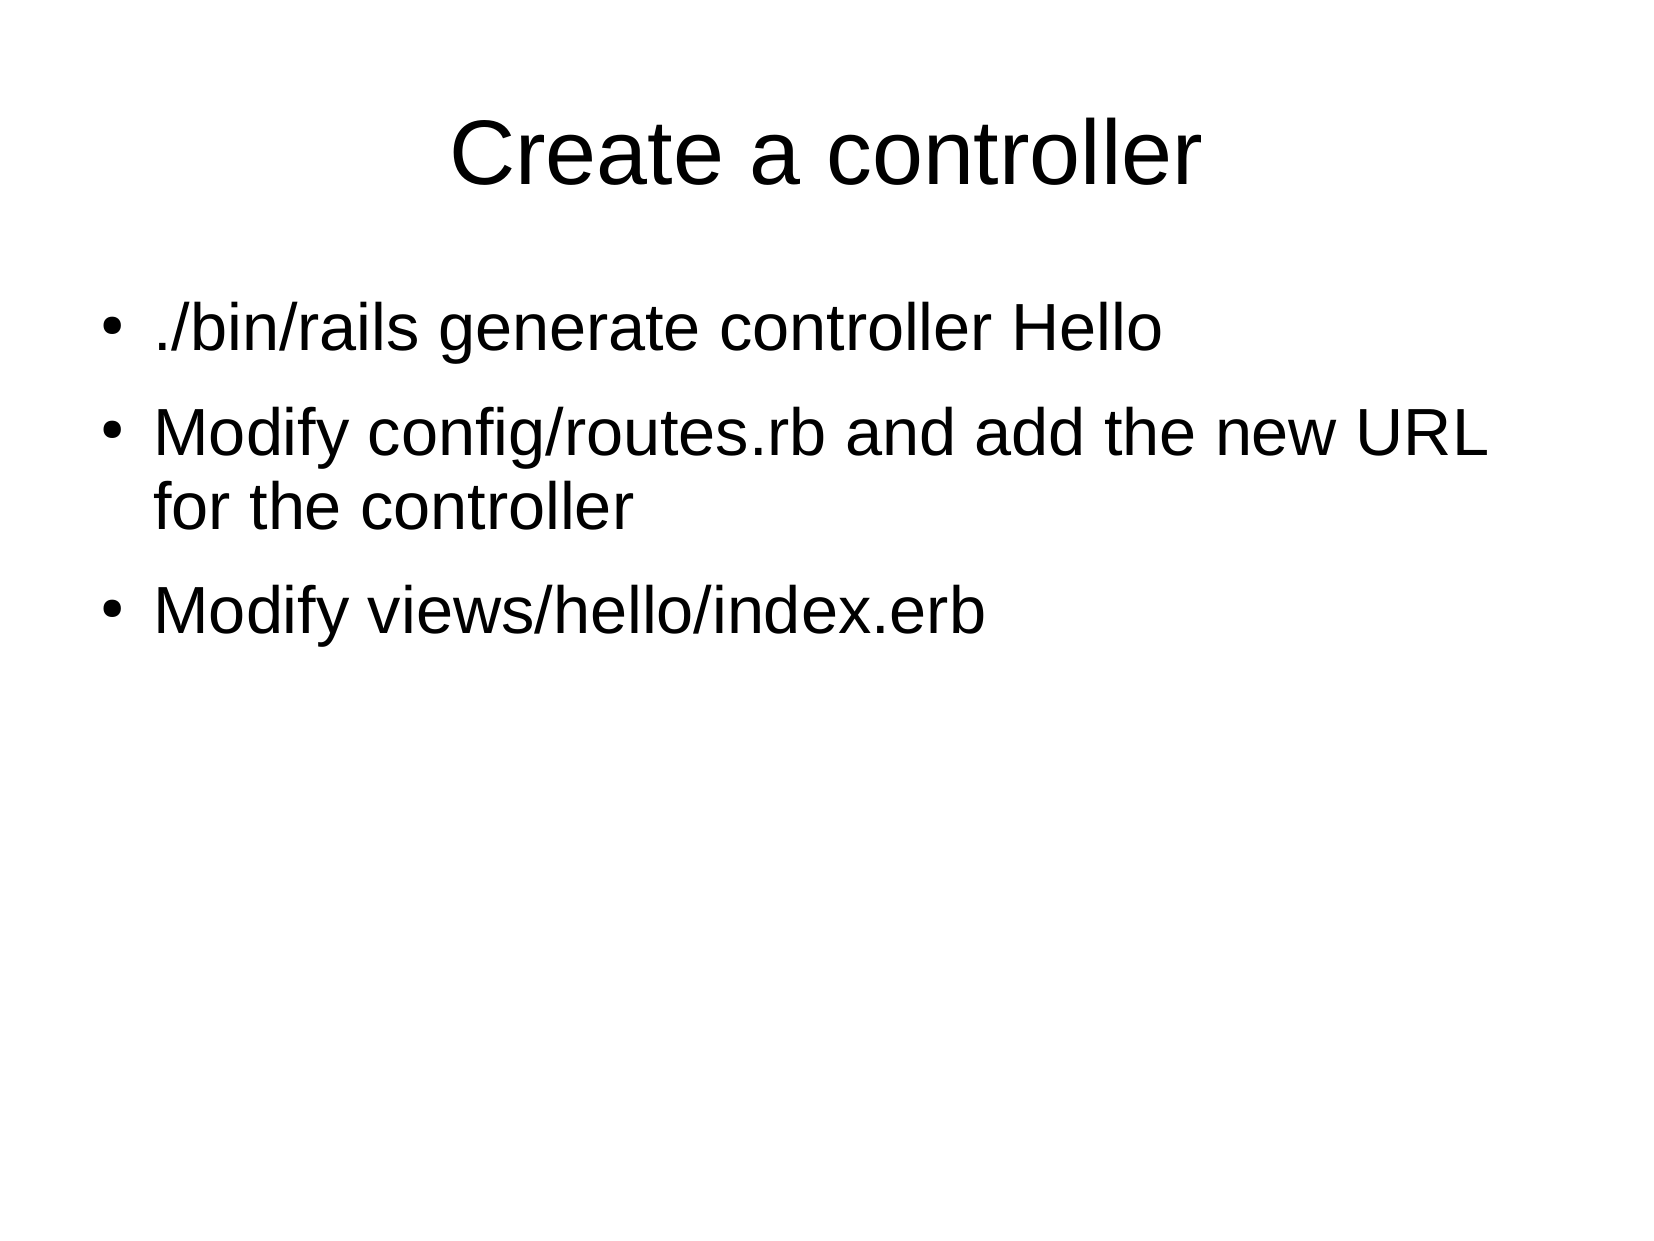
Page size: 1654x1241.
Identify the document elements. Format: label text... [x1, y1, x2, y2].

list ./bin/rails generate controller Hello Modify config/routes.rb and add the new URL for the controller Modify views/hello/index.erb [82, 290, 1571, 1010]
title Create a controller [82, 49, 1571, 257]
